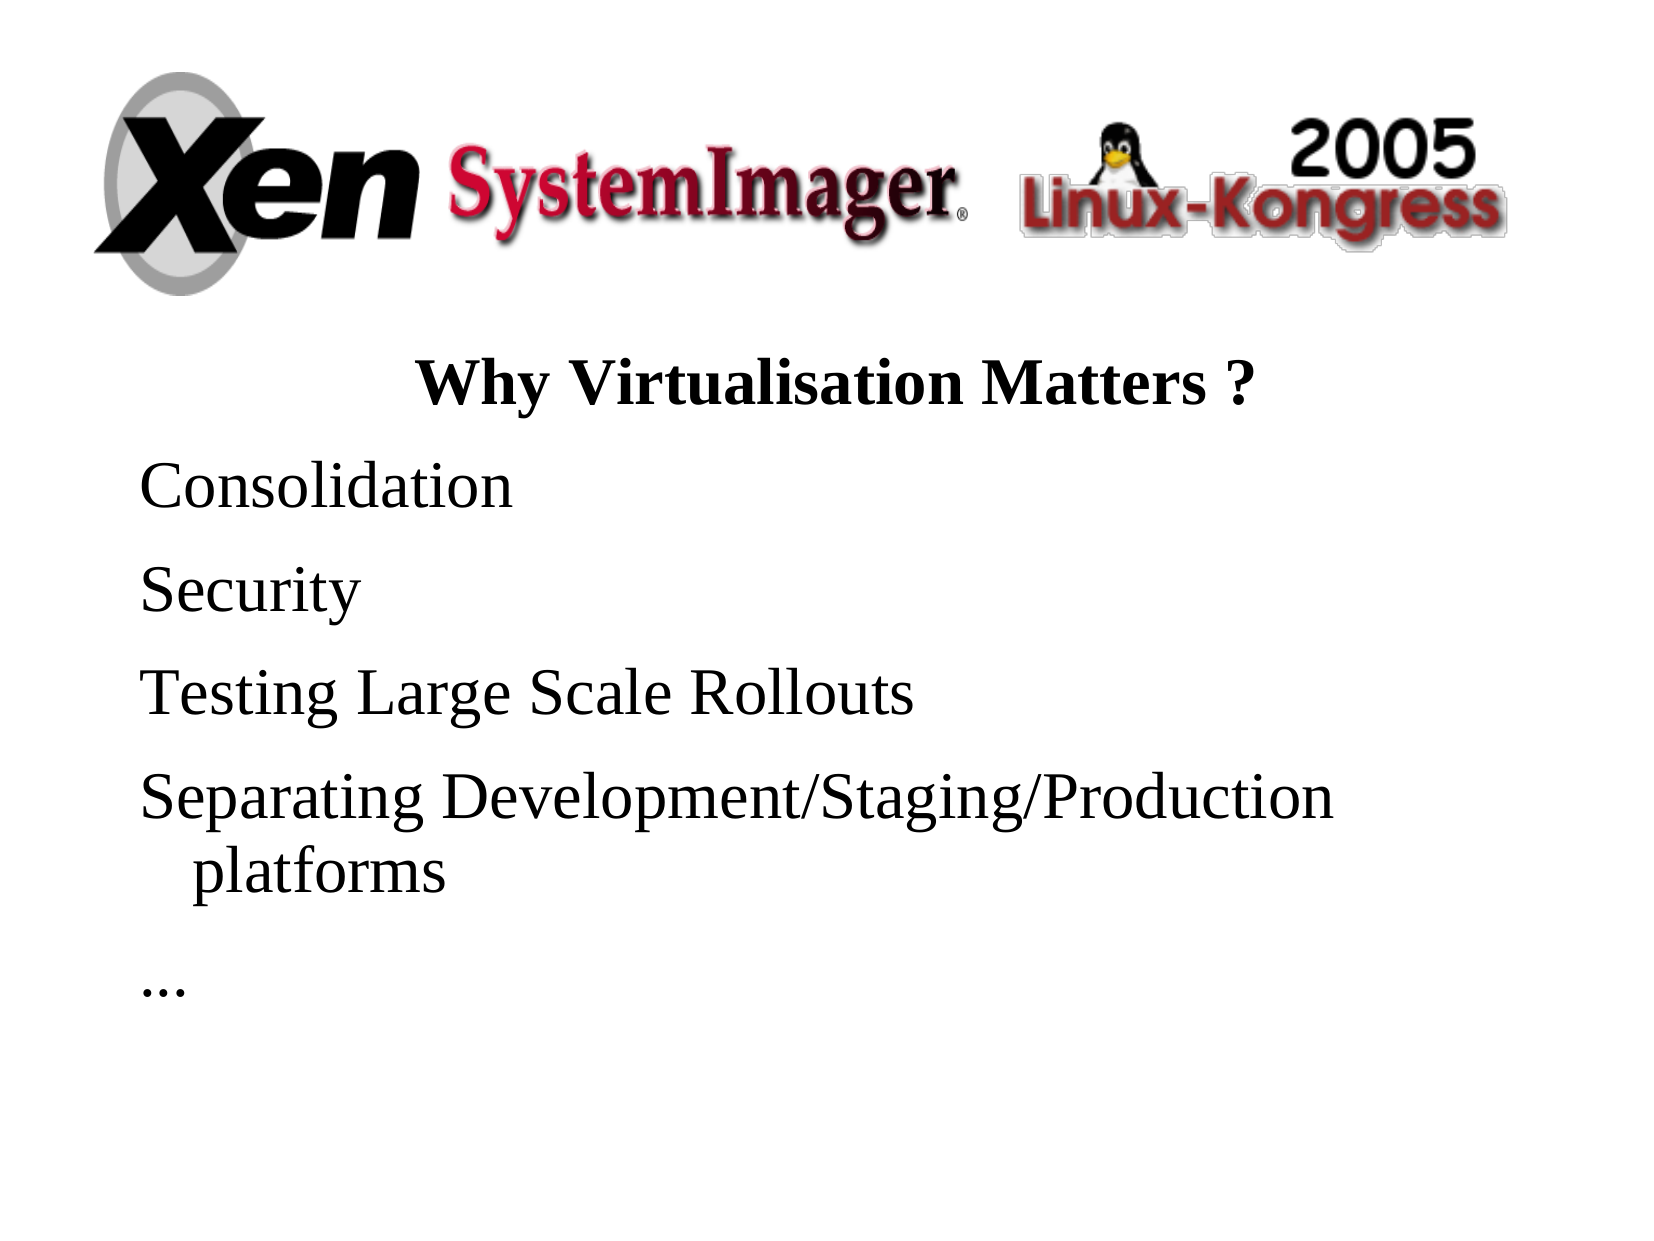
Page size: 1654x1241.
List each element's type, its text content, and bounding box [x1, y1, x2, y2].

picture [1006, 106, 1524, 265]
picture [93, 72, 420, 296]
list Why Virtualisation Matters ? Consolidation Security Testing Large Scale Rollouts Separating Development/Staging/Production platforms ... [121, 344, 1534, 1241]
picture [445, 132, 971, 254]
